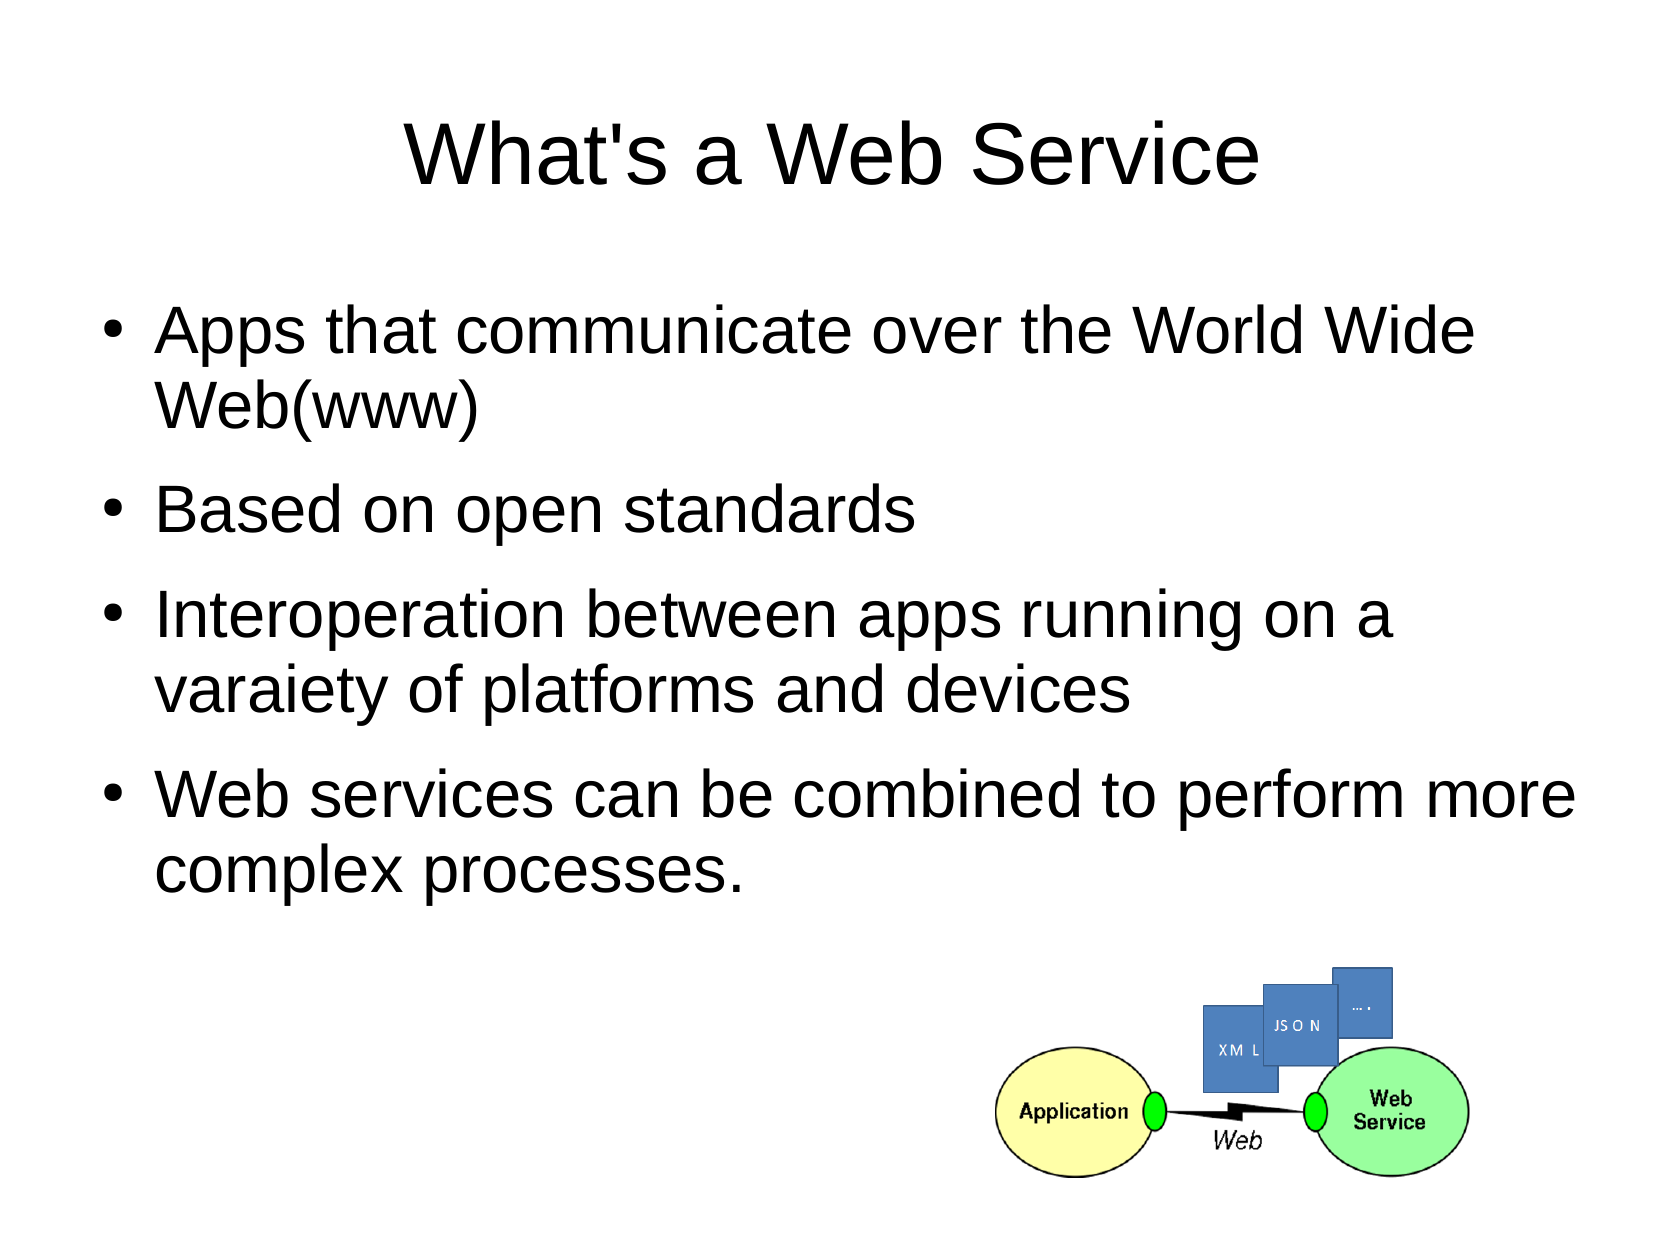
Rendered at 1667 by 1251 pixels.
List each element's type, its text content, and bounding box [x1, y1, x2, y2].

picture [983, 951, 1477, 1193]
list Apps that communicate over the World Wide Web(www) Based on open standards Interoperation between apps running on a varaiety of platforms and devices Web services can be combined to perform more complex processes. [83, 292, 1584, 1018]
title What's a Web Service [83, 49, 1584, 259]
